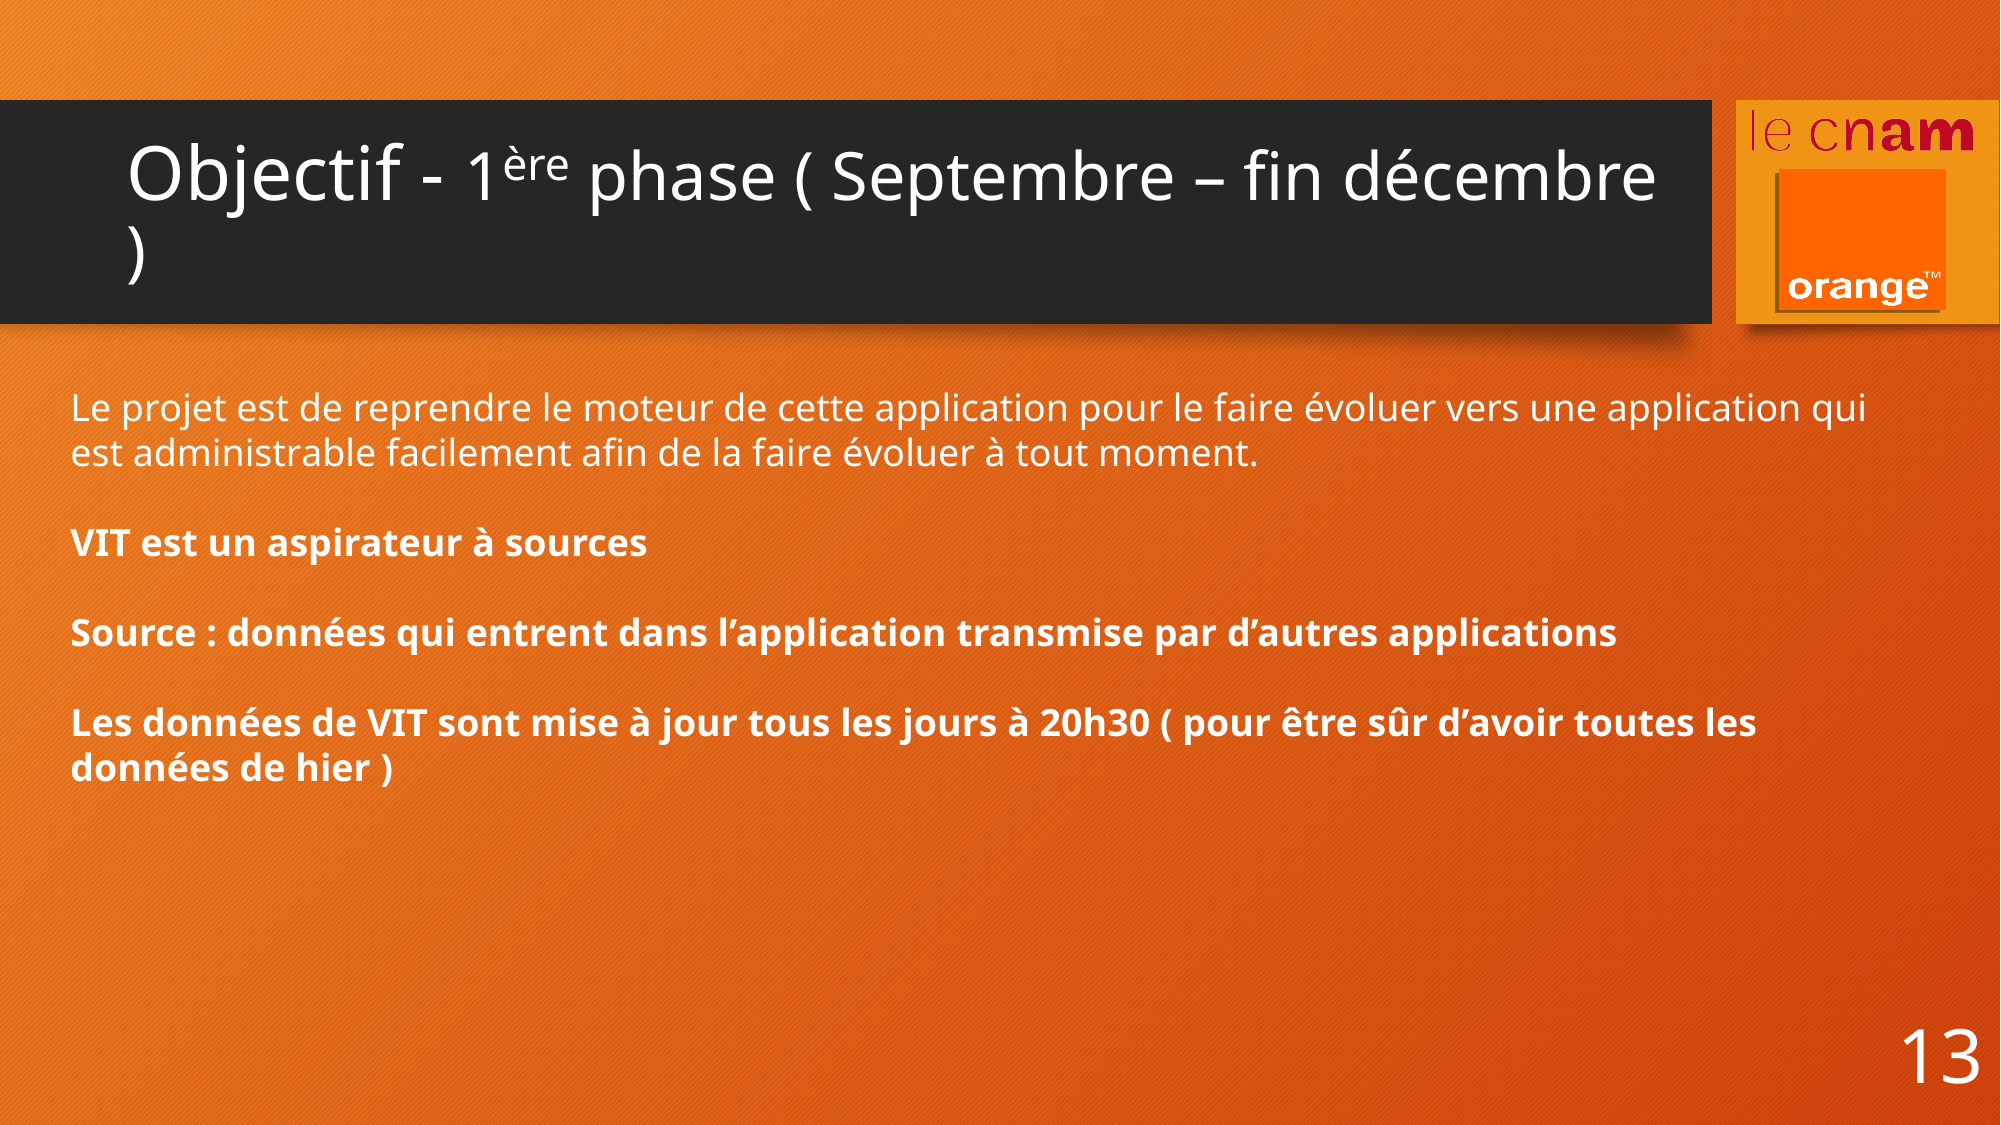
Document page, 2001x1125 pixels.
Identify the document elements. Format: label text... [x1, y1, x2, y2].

picture [1752, 110, 1973, 151]
text_box Le projet est de reprendre le moteur de cette application pour le faire évoluer vers une application qui est administrable facilement afin de la faire évoluer à tout moment. VIT est un aspirateur à sources Source : données qui entrent dans l’application transmise par d’autres applications Les données de VIT sont mise à jour tous les jours à 20h30 ( pour être sûr d’avoir toutes les données de hier ) [55, 376, 1898, 801]
text_box [1882, 970, 2000, 1125]
title Objectif - 1ère phase ( Septembre – fin décembre ) [111, 123, 1689, 301]
picture [1779, 169, 1946, 310]
